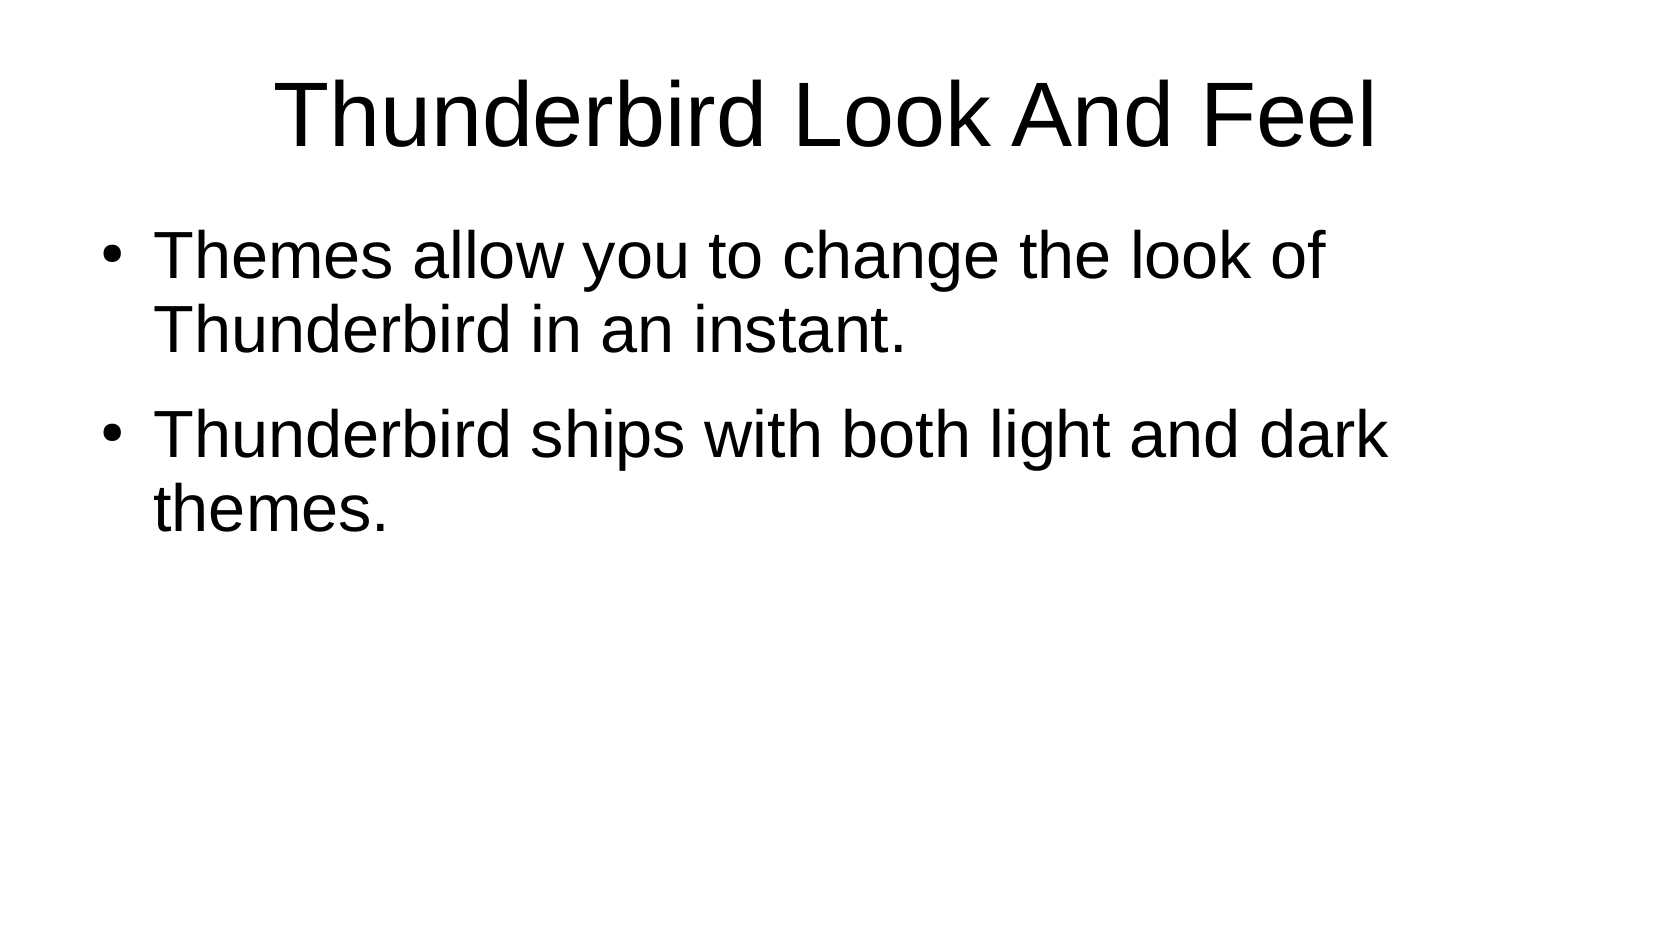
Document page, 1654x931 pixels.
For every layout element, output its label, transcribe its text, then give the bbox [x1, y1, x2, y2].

title Thunderbird Look And Feel [82, 37, 1571, 193]
list Themes allow you to change the look of Thunderbird in an instant. Thunderbird ships with both light and dark themes. [82, 217, 1571, 758]
